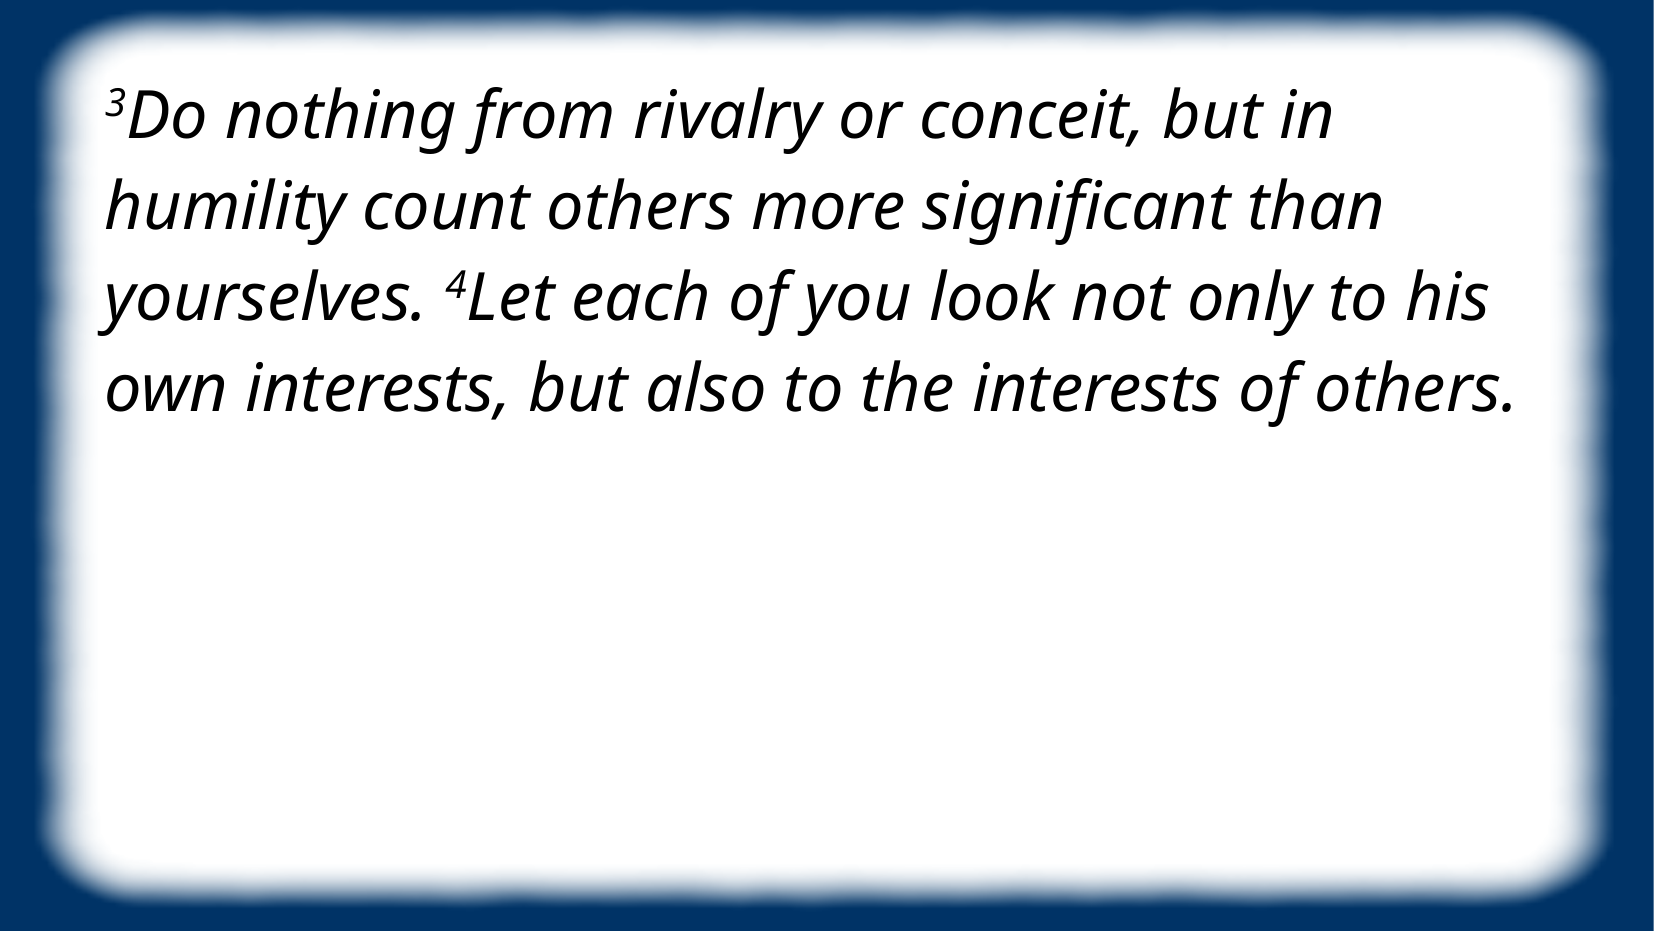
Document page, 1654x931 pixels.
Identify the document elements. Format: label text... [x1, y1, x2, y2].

picture [0, 0, 1654, 931]
text_box 3Do nothing from rivalry or conceit, but in humility count others more significant than yourselves. 4Let each of you look not only to his own interests, but also to the interests of others. [90, 60, 1561, 451]
